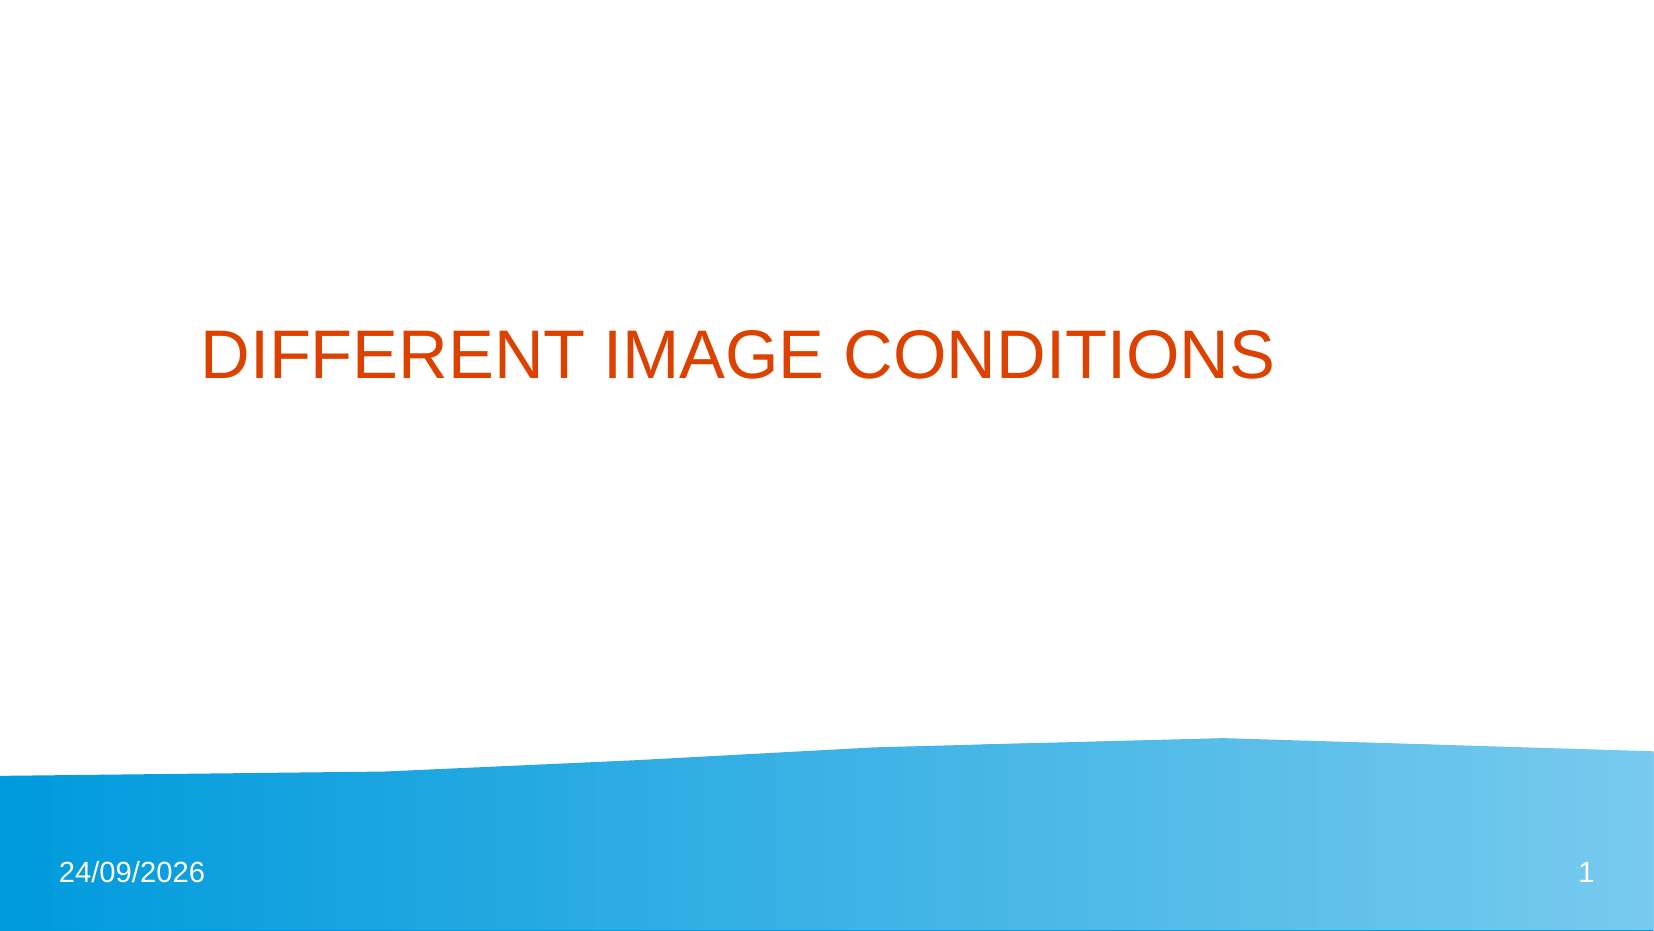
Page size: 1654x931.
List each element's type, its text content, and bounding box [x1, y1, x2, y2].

title DIFFERENT IMAGE CONDITIONS [0, 265, 1477, 443]
